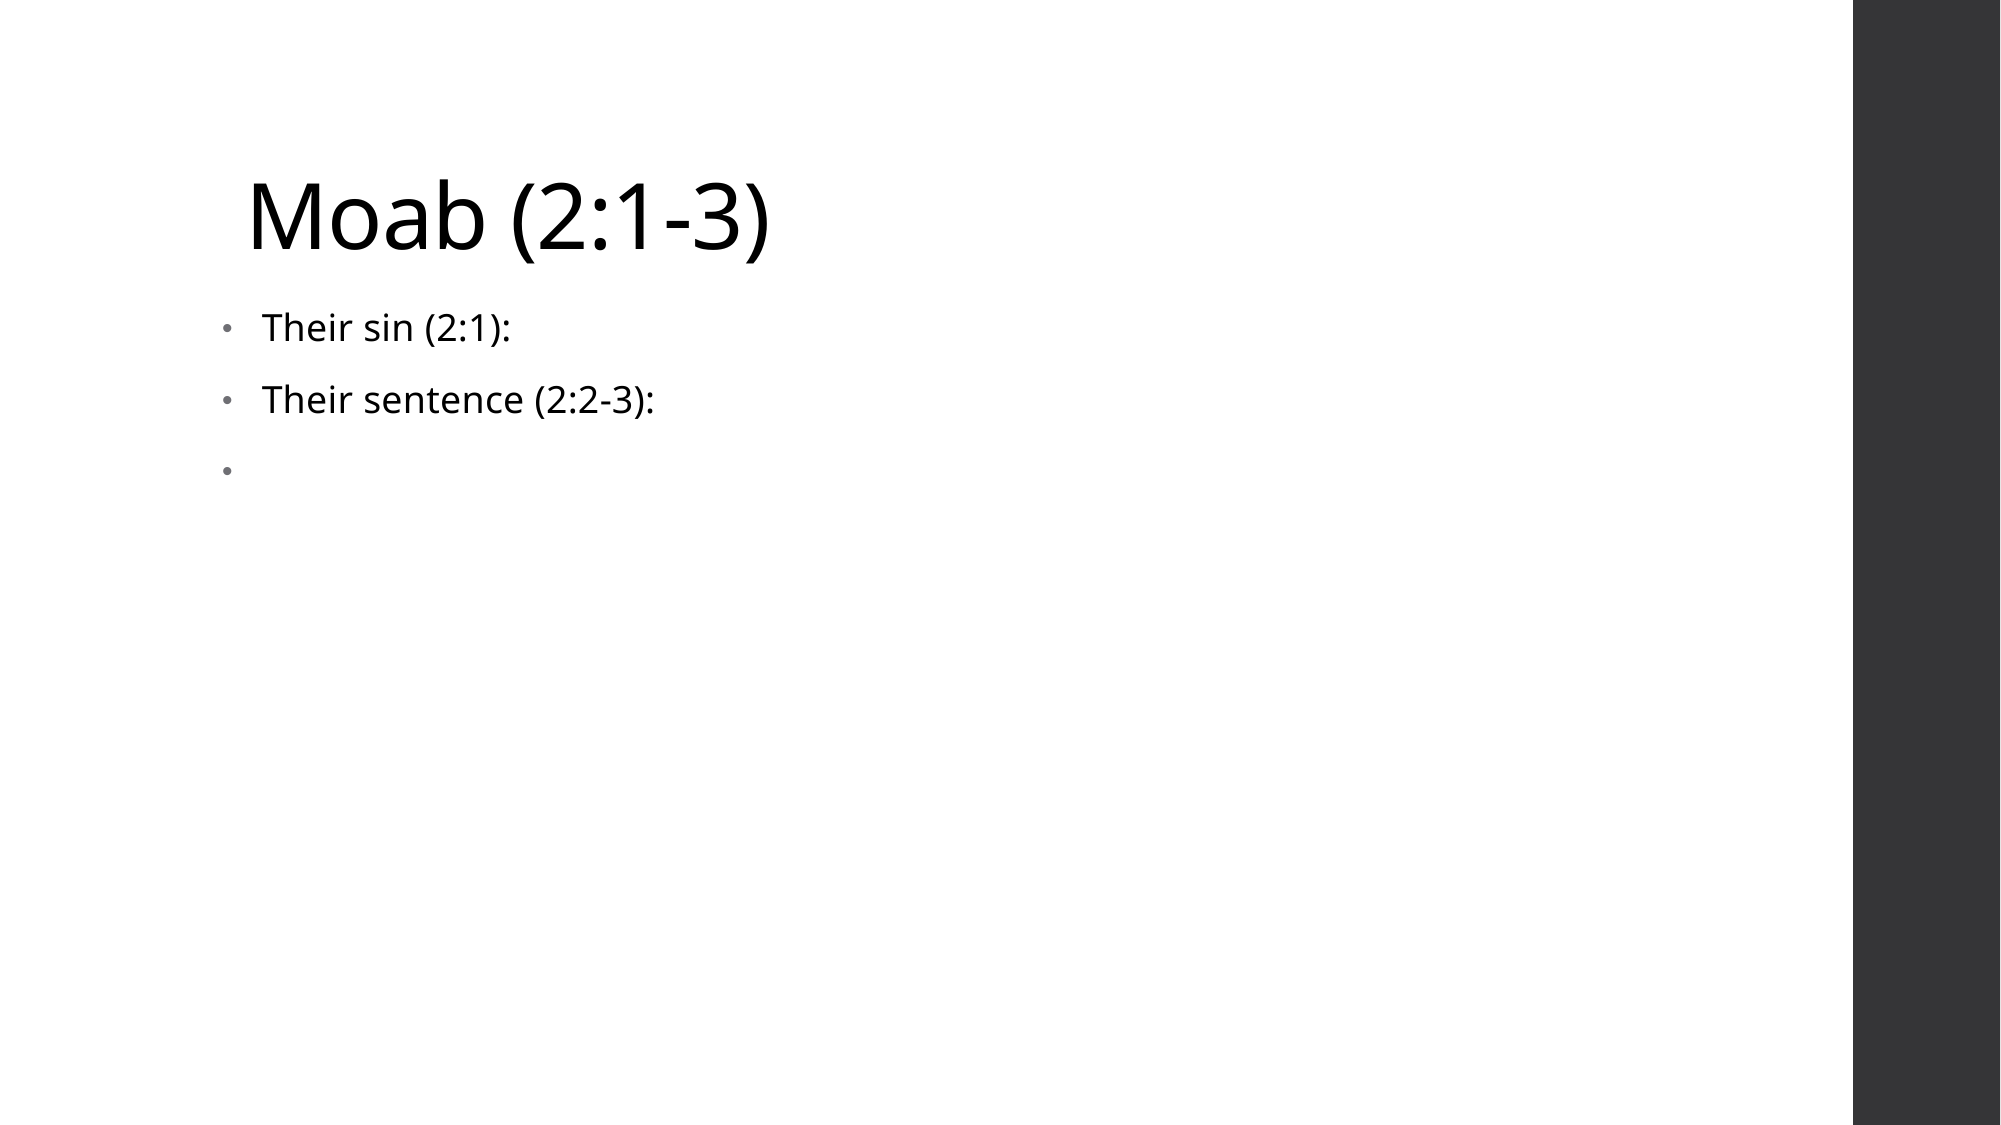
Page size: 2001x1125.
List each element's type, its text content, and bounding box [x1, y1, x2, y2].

list Their sin (2:1): Their sentence (2:2-3): [206, 299, 1617, 1014]
title Moab (2:1-3) [206, 60, 1797, 278]
